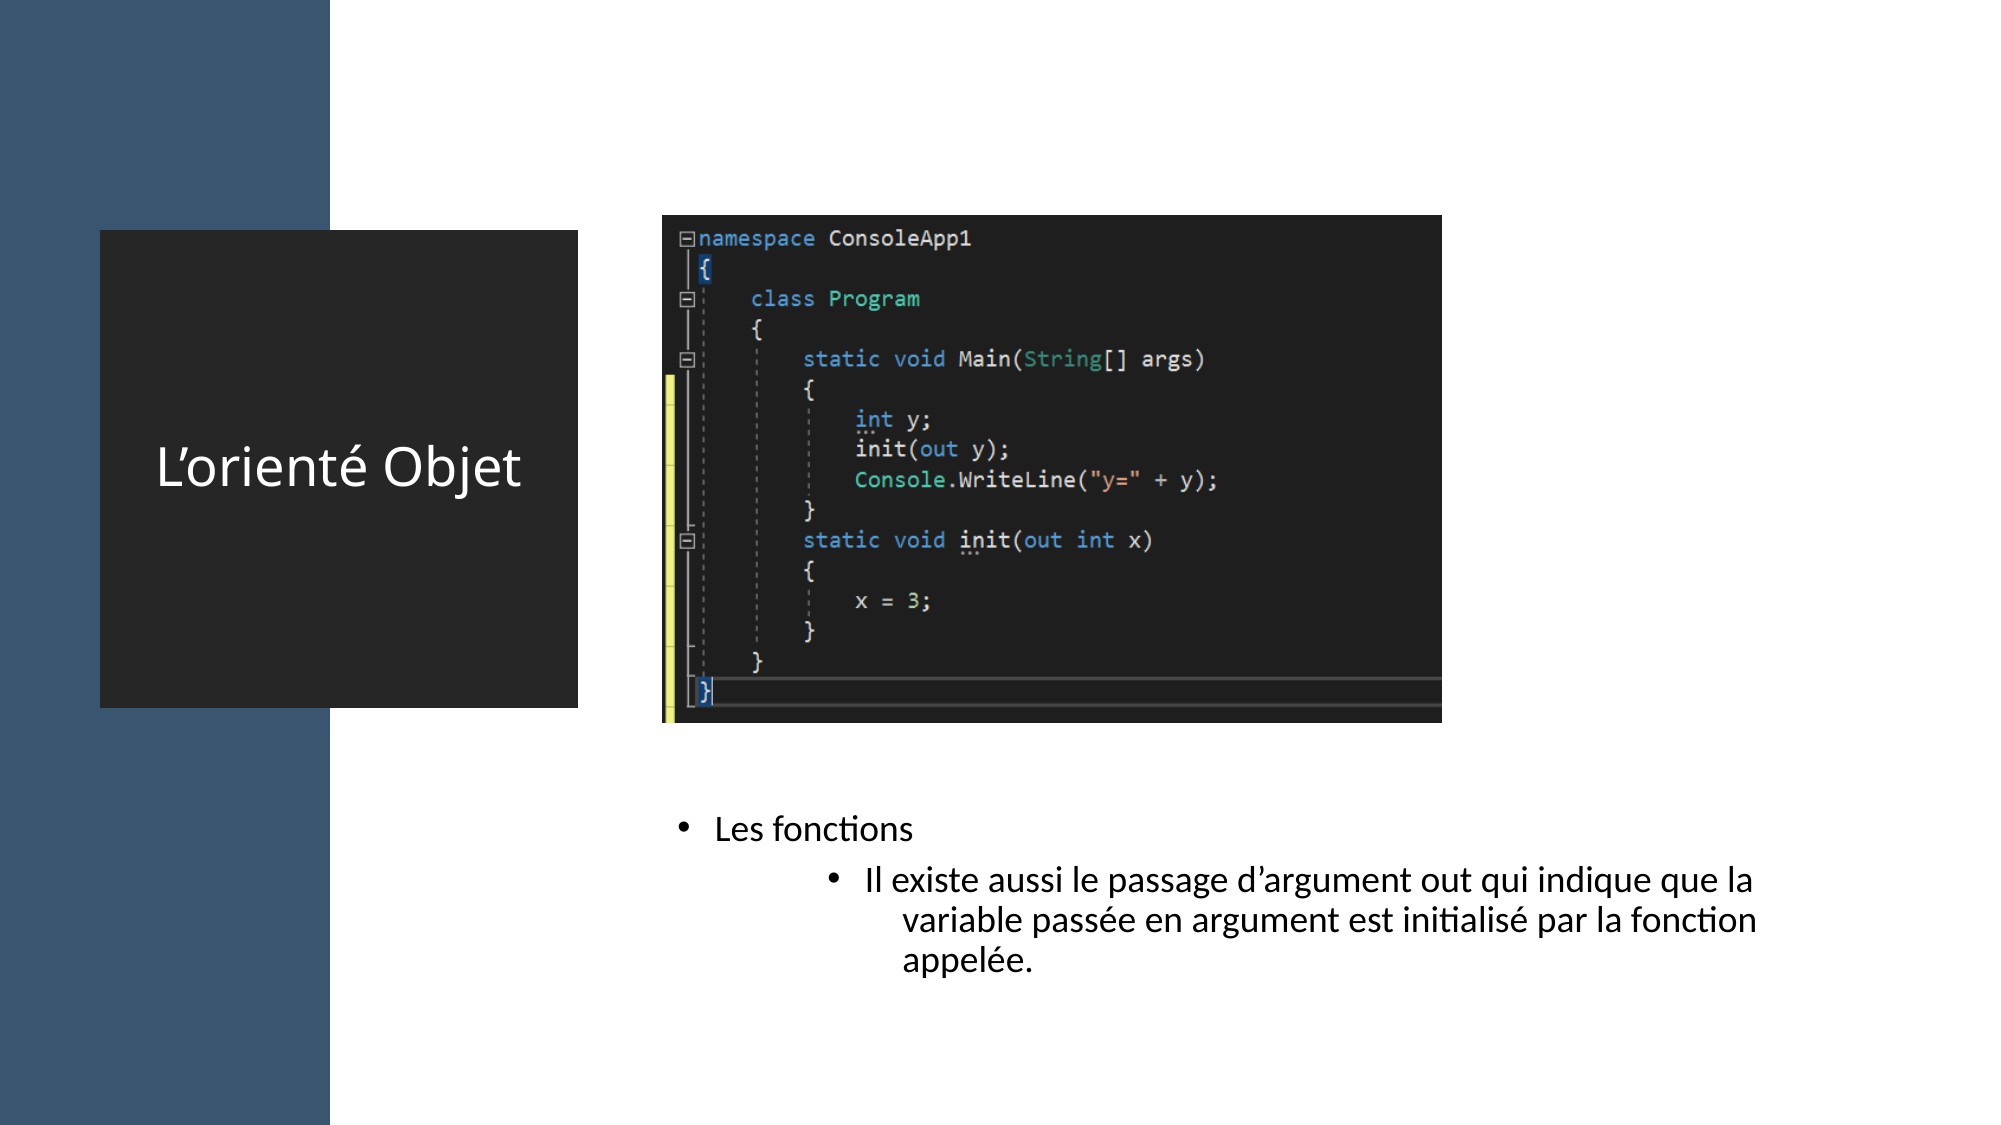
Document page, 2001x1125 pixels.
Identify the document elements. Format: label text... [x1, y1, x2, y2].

list Les fonctions Il existe aussi le passage d’argument out qui indique que la variable passée en argument est initialisé par la fonction appelée. [662, 801, 1842, 1014]
title L’orienté Objet [113, 243, 564, 694]
text_box [0, 0, 330, 1125]
picture [662, 215, 1442, 723]
